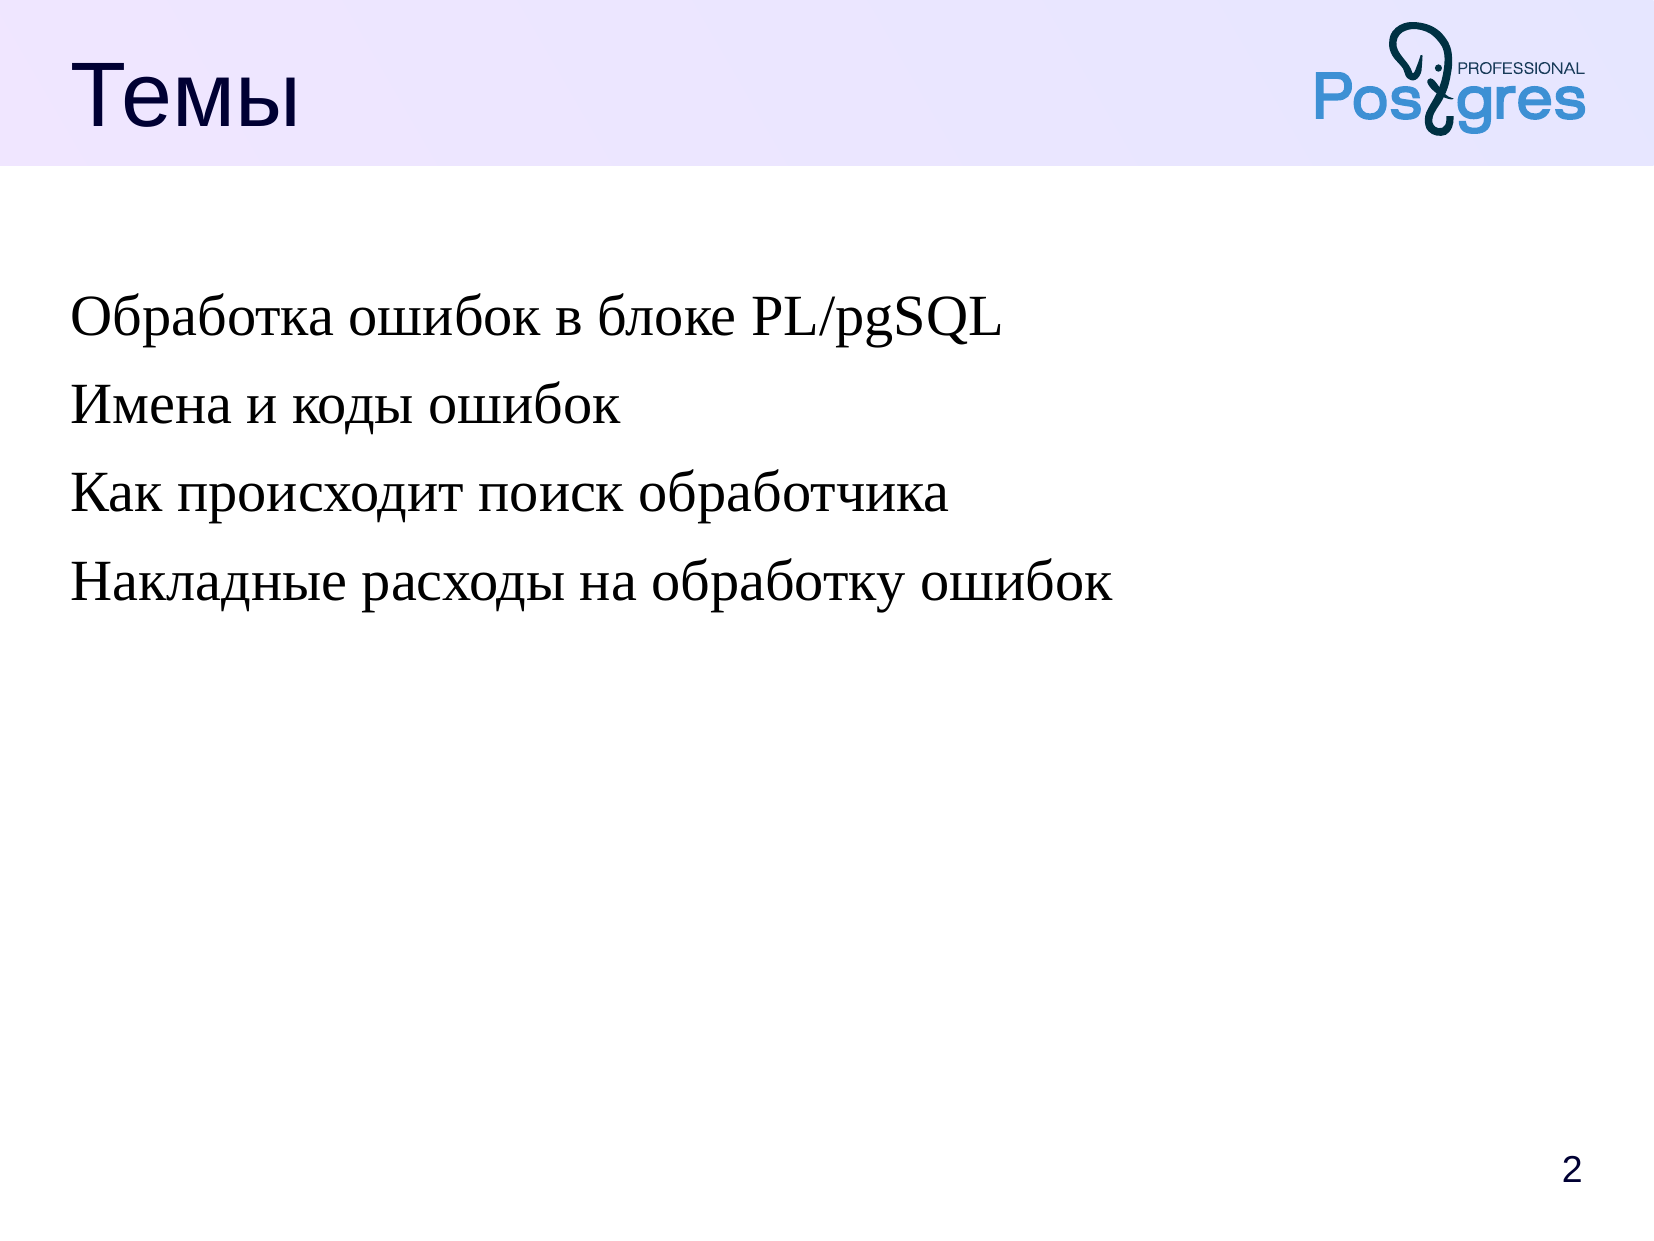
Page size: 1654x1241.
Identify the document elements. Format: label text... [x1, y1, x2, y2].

list Обработка ошибок в блоке PL/pgSQL Имена и коды ошибок Как происходит поиск обработчика Накладные расходы на обработку ошибок [70, 283, 1583, 1141]
title Темы [70, 43, 1241, 147]
